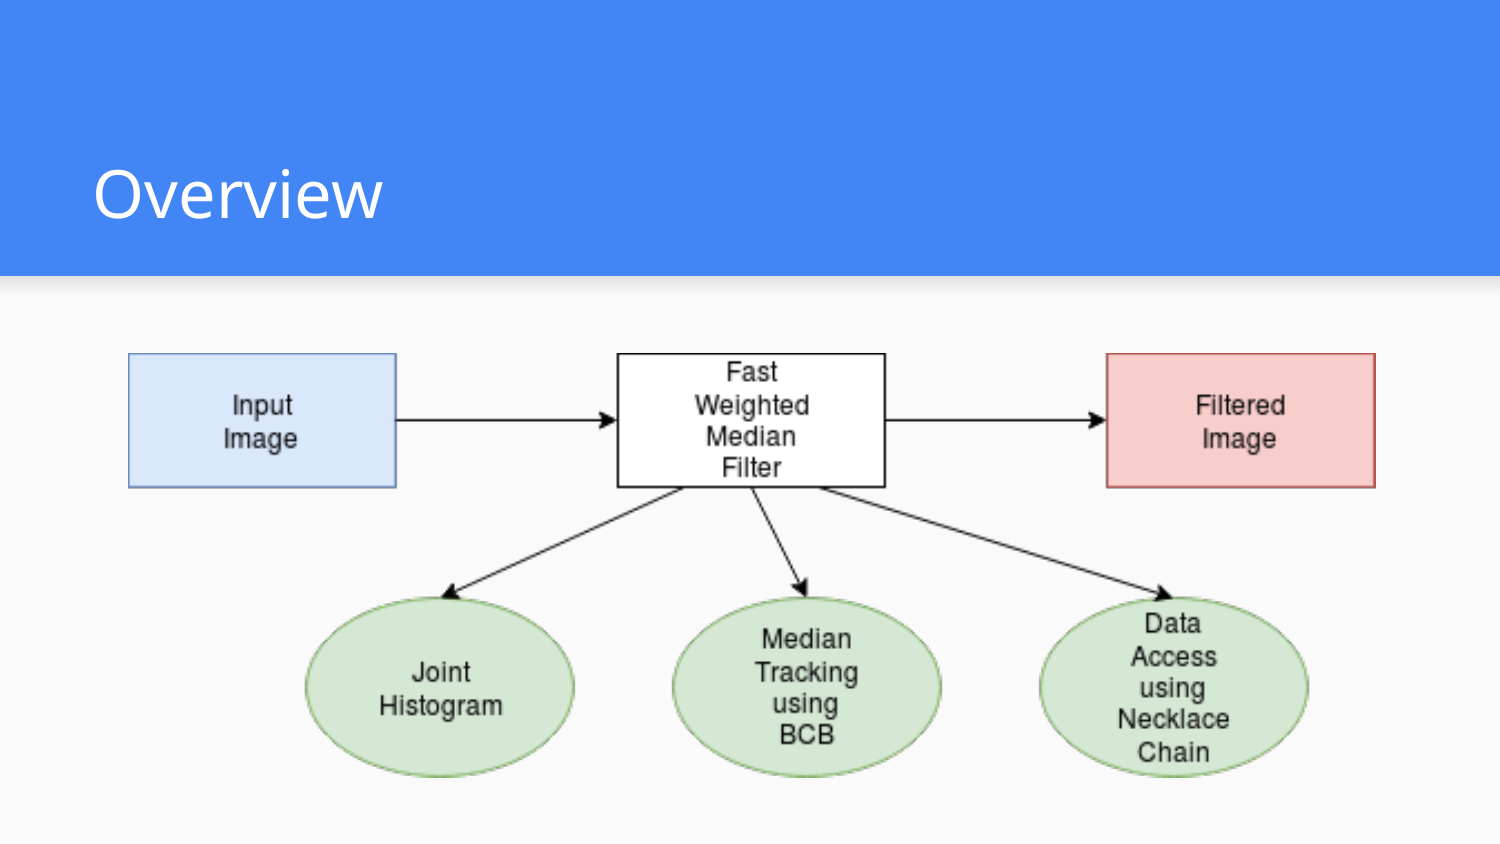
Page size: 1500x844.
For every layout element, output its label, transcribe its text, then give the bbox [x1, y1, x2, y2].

title Overview [77, 121, 1427, 248]
picture [128, 353, 1376, 778]
